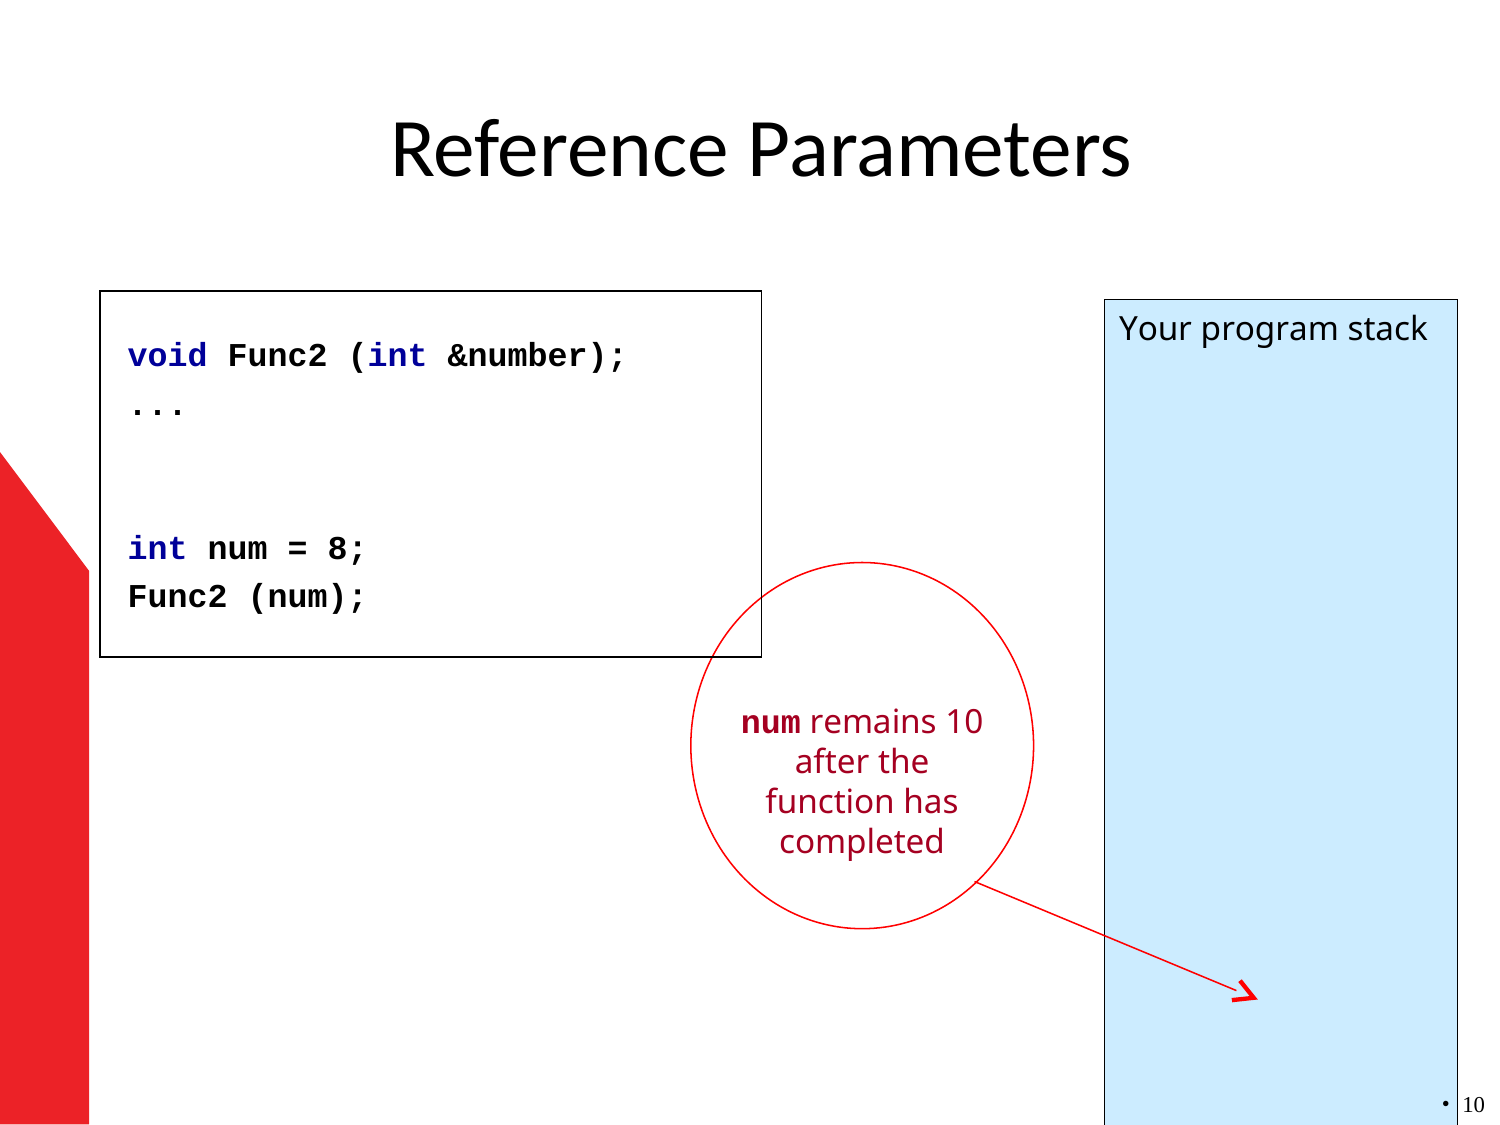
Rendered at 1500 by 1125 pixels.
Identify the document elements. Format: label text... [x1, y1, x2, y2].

table_cell [809, 640, 962, 692]
table_cell [809, 980, 962, 1065]
table_cell [809, 470, 962, 555]
table_cell [962, 599, 1000, 640]
table_cell [962, 385, 1104, 470]
table_cell [979, 810, 1104, 895]
table_cell [1010, 810, 1021, 834]
table_cell [809, 564, 962, 640]
table_cell [1105, 895, 1457, 980]
table_cell [962, 555, 1104, 640]
table_cell [1024, 725, 1104, 810]
table_cell [964, 884, 1002, 895]
title Reference Parameters [123, 90, 1399, 197]
table_cell [1105, 555, 1457, 640]
table_cell [809, 385, 962, 470]
table_cell [1004, 640, 1104, 725]
table_cell [962, 980, 1104, 1065]
table_cell [1010, 725, 1032, 810]
table_cell [962, 868, 987, 892]
table_header [809, 299, 962, 385]
table_cell [1105, 470, 1457, 555]
table_cell [1105, 980, 1457, 1065]
table_header [962, 299, 1104, 385]
text_box num remains 10 after the function has completed [714, 692, 1010, 868]
list void Func2 (int &number); ... int num = 8; Func2 (num); [112, 326, 680, 656]
table_cell [962, 640, 1031, 725]
table_cell [1105, 640, 1457, 725]
table_cell [809, 555, 962, 595]
table_header Your program stack [1105, 300, 1457, 385]
table_cell [1105, 938, 1206, 980]
table_cell [809, 897, 962, 980]
table_cell [962, 470, 1104, 555]
table_cell [809, 868, 962, 895]
table_cell [1105, 810, 1457, 895]
table_cell [1012, 895, 1104, 934]
table_cell [1105, 385, 1457, 470]
table_cell [1105, 725, 1457, 810]
text_box <number> [1403, 1082, 1500, 1125]
table_cell [962, 1065, 1104, 1125]
table_cell [962, 895, 1104, 980]
table_cell [809, 895, 958, 927]
table_cell [809, 1065, 962, 1125]
table_cell [1105, 1065, 1457, 1125]
